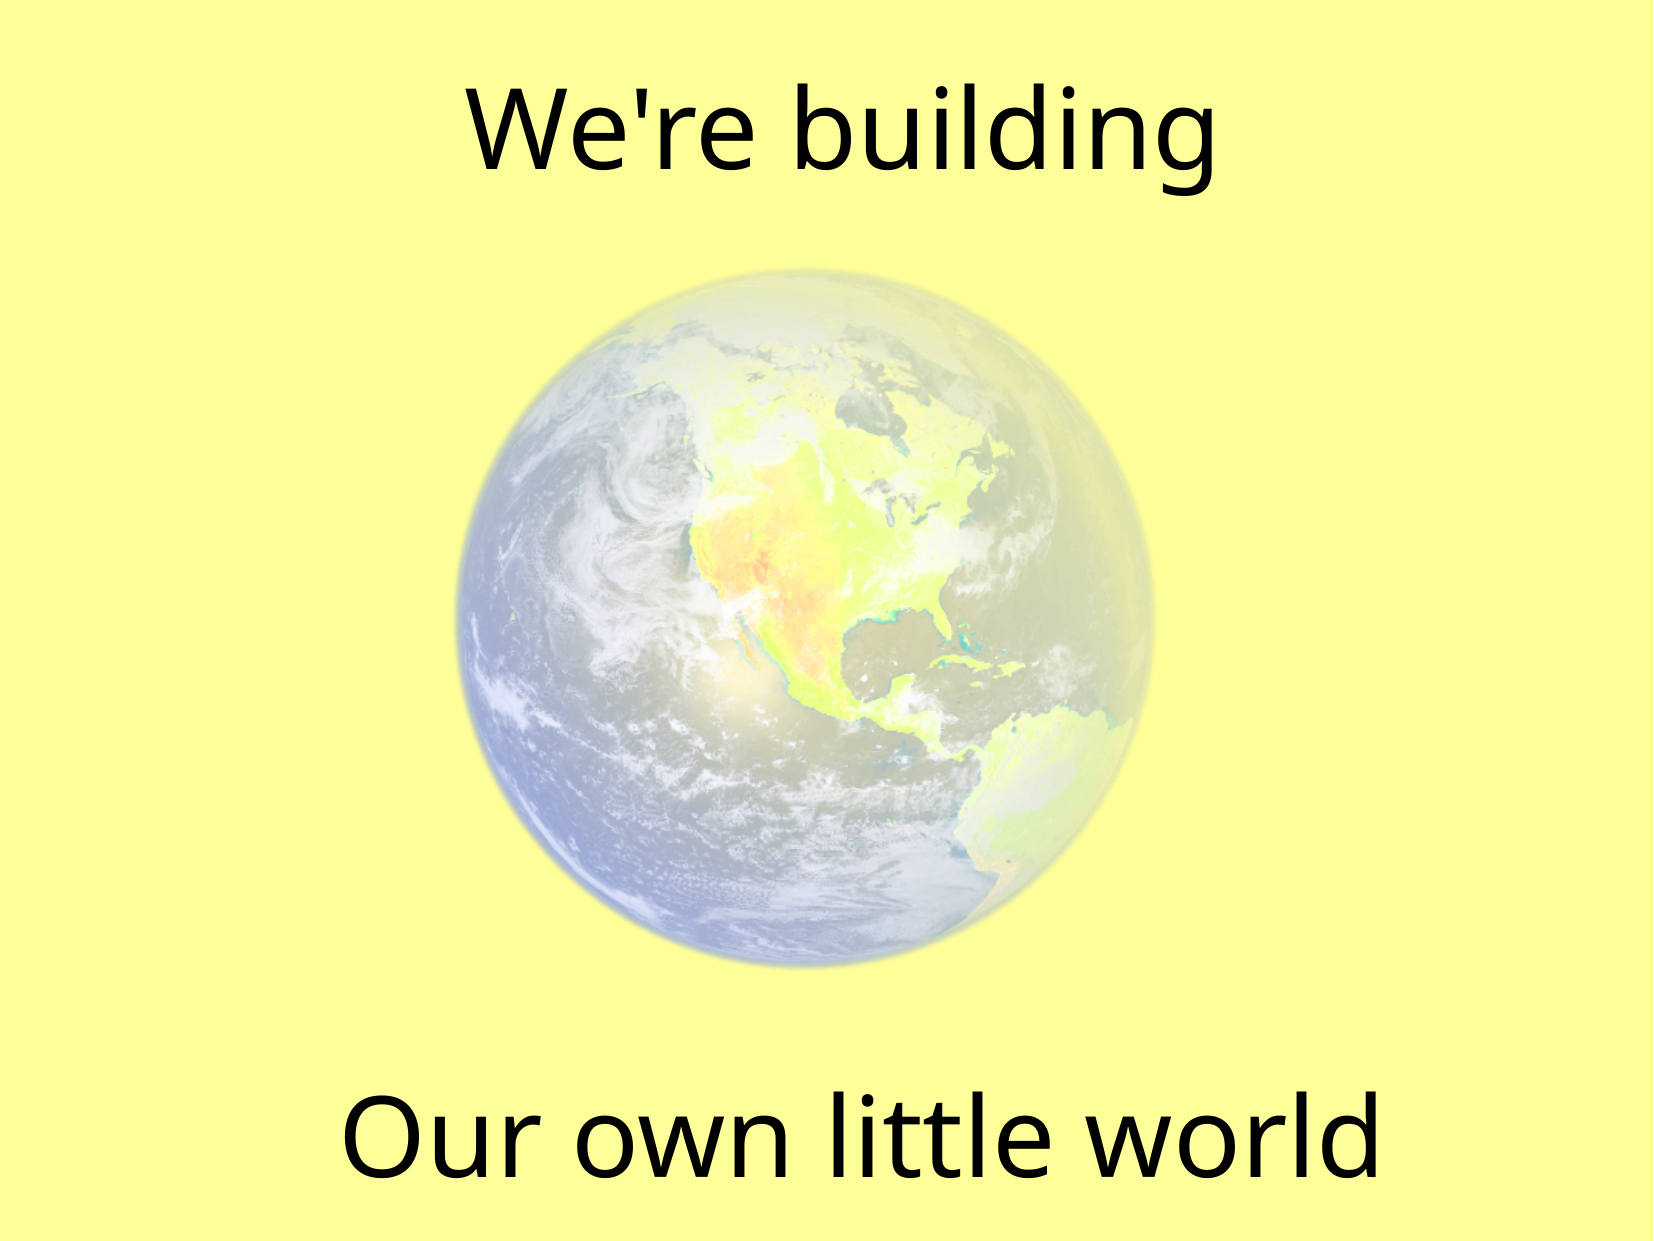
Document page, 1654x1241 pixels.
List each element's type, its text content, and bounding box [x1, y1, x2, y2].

text_box Our own little world [323, 1050, 1460, 1196]
text_box We're building [450, 41, 1285, 188]
picture [411, 224, 1200, 1013]
